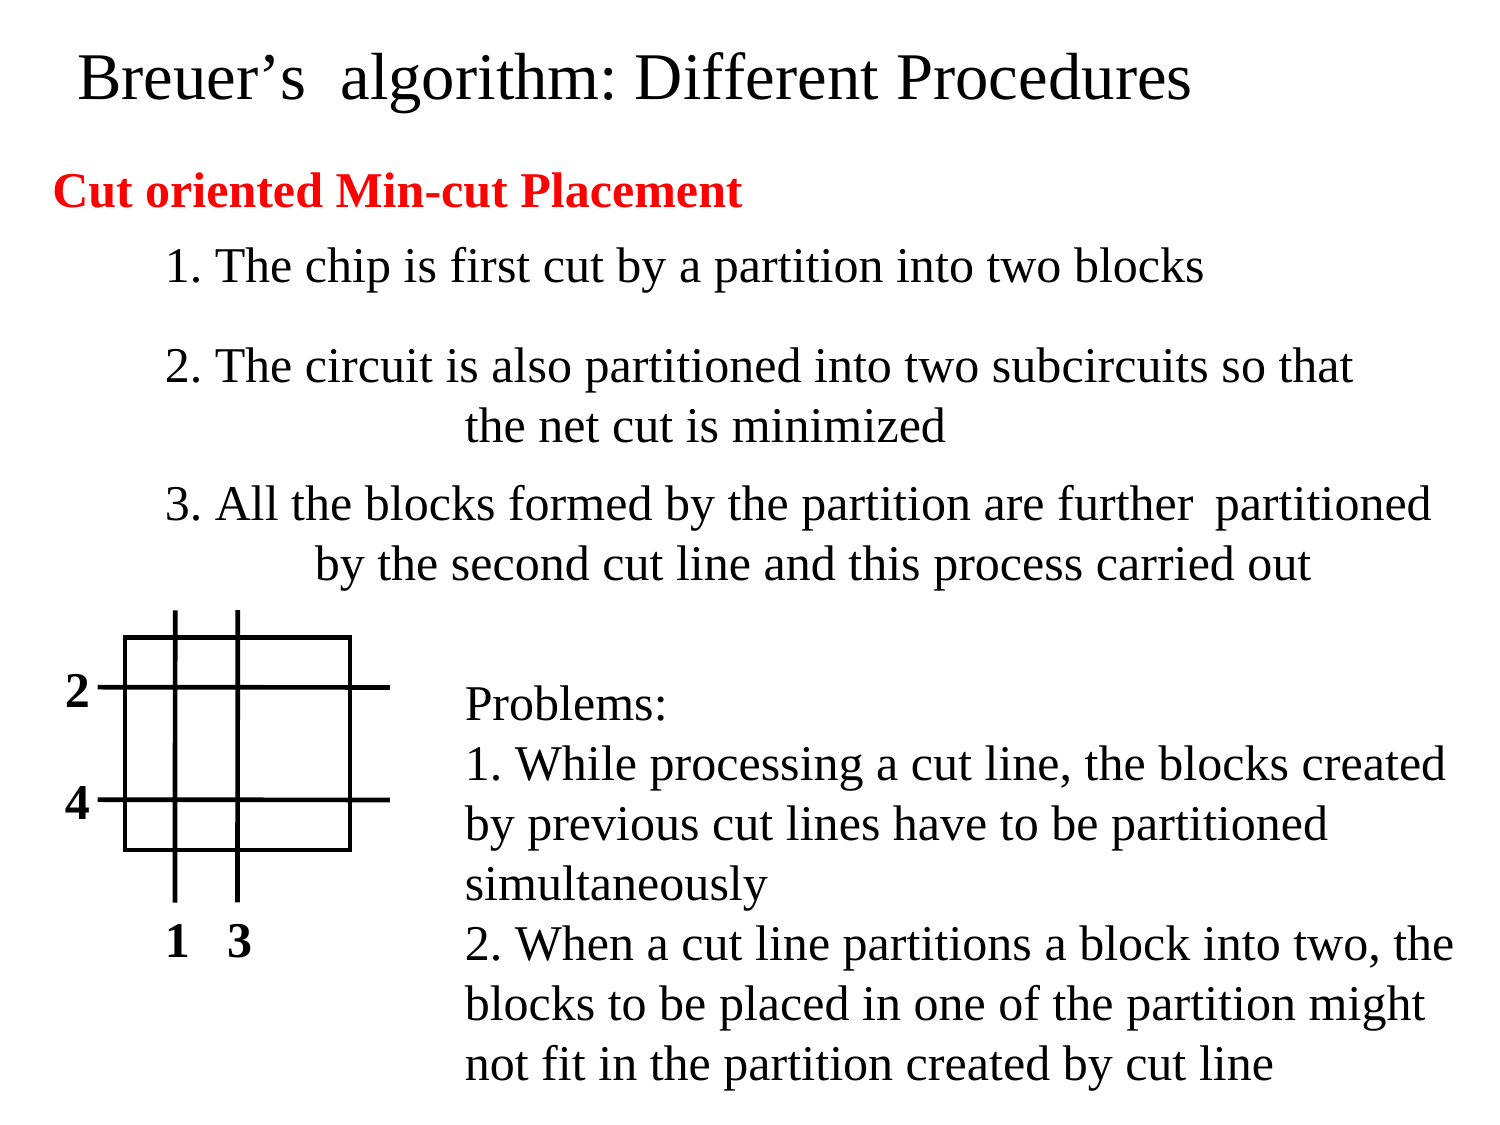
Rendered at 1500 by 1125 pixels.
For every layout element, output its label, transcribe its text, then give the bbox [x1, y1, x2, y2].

text_box 2 [50, 649, 113, 726]
text_box 1 [150, 899, 212, 976]
text_box 3. All the blocks formed by the partition are further partitioned by the second cut line and this process carried out [0, 462, 1500, 598]
text_box Breuer’s algorithm: Different Procedures [62, 24, 1500, 121]
text_box Cut oriented Min-cut Placement [37, 149, 1463, 226]
text_box Problems: 1. While processing a cut line, the blocks created by previous cut lines have to be partitioned simultaneously 2. When a cut line partitions a block into two, the blocks to be placed in one of the partition might not fit in the partition created by cut line [450, 662, 1500, 1098]
text_box 1. The chip is first cut by a partition into two blocks [0, 224, 1426, 301]
text_box 4 [50, 761, 113, 838]
text_box 3 [212, 899, 276, 976]
text_box 2. The circuit is also partitioned into two subcircuits so that the net cut is minimized [0, 324, 1388, 461]
